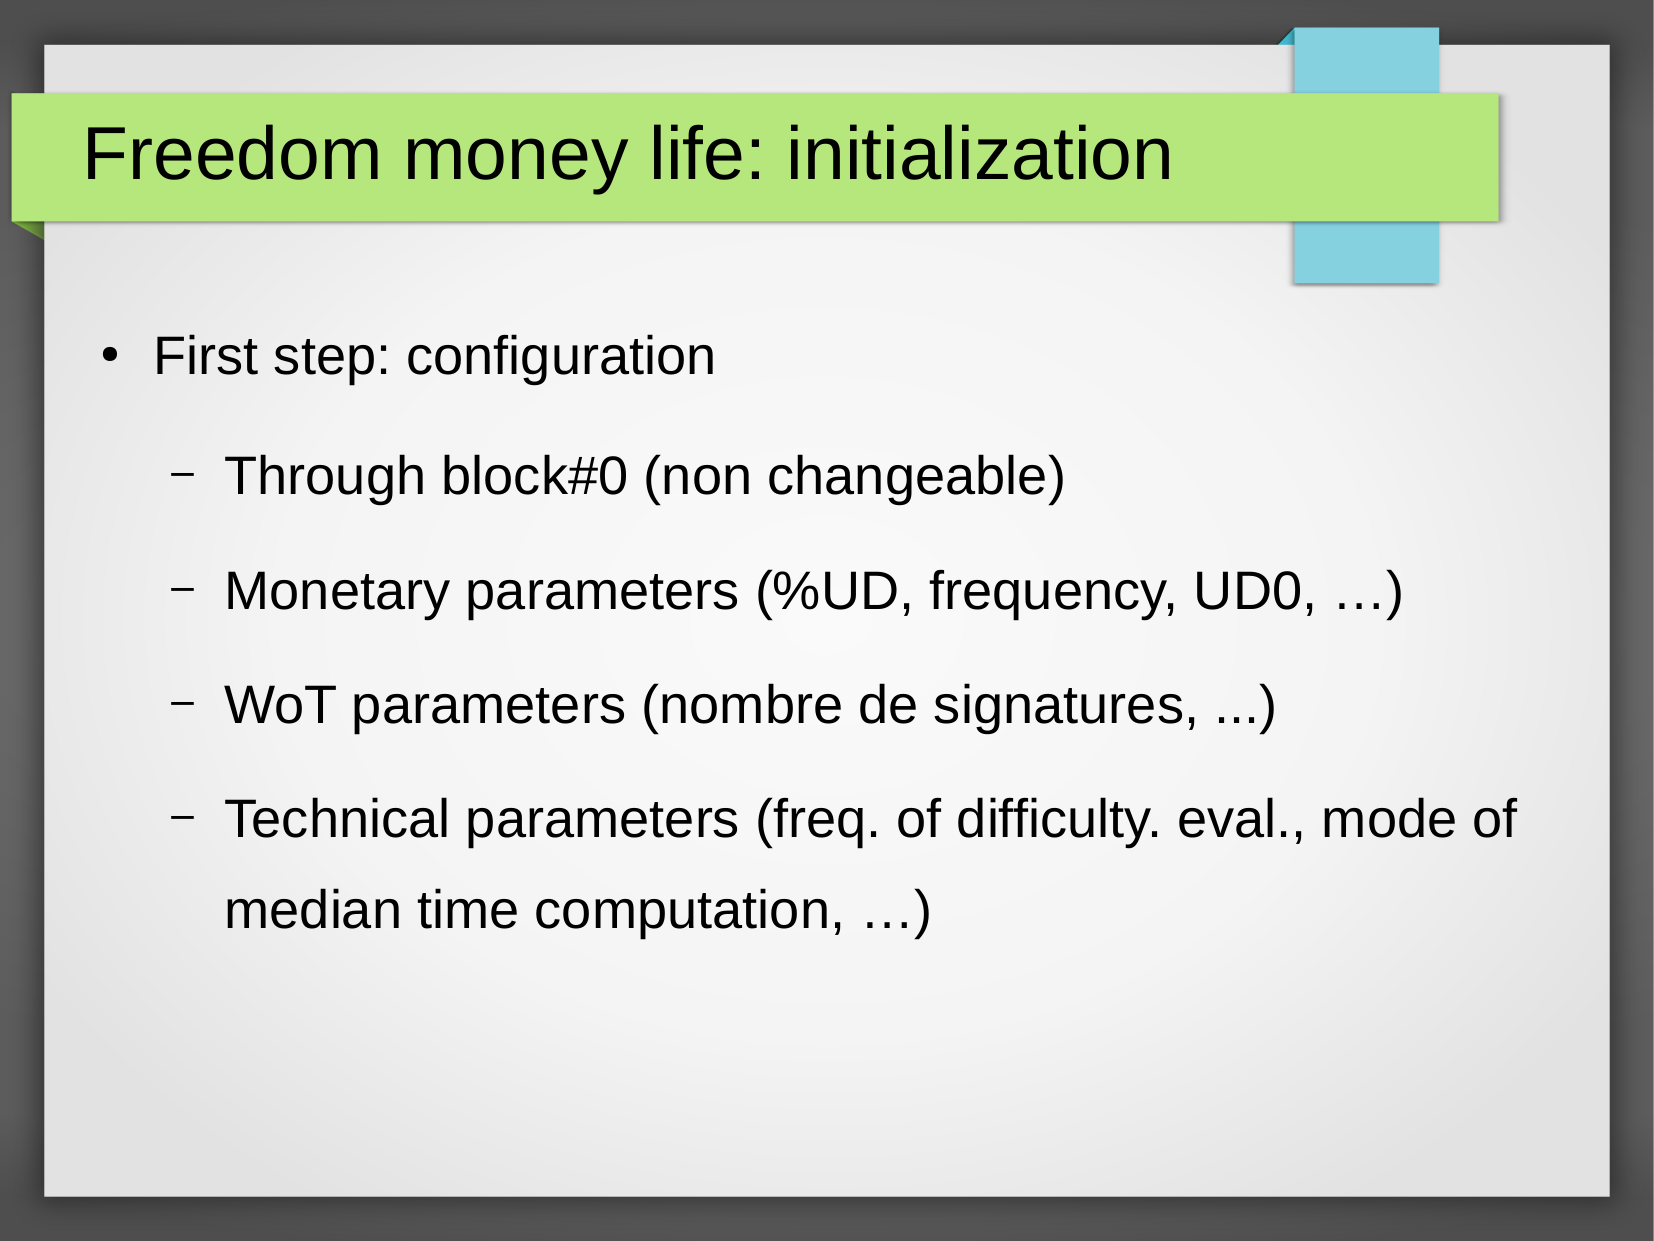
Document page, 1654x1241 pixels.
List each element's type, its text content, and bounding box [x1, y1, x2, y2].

list First step: configuration Through block#0 (non changeable) Monetary parameters (%UD, frequency, UD0, …) WoT parameters (nombre de signatures, ...) Technical parameters (freq. of difficulty. eval., mode of median time computation, …) [82, 295, 1571, 1015]
title Freedom money life: initialization [82, 94, 1477, 213]
picture [0, 0, 1654, 1241]
